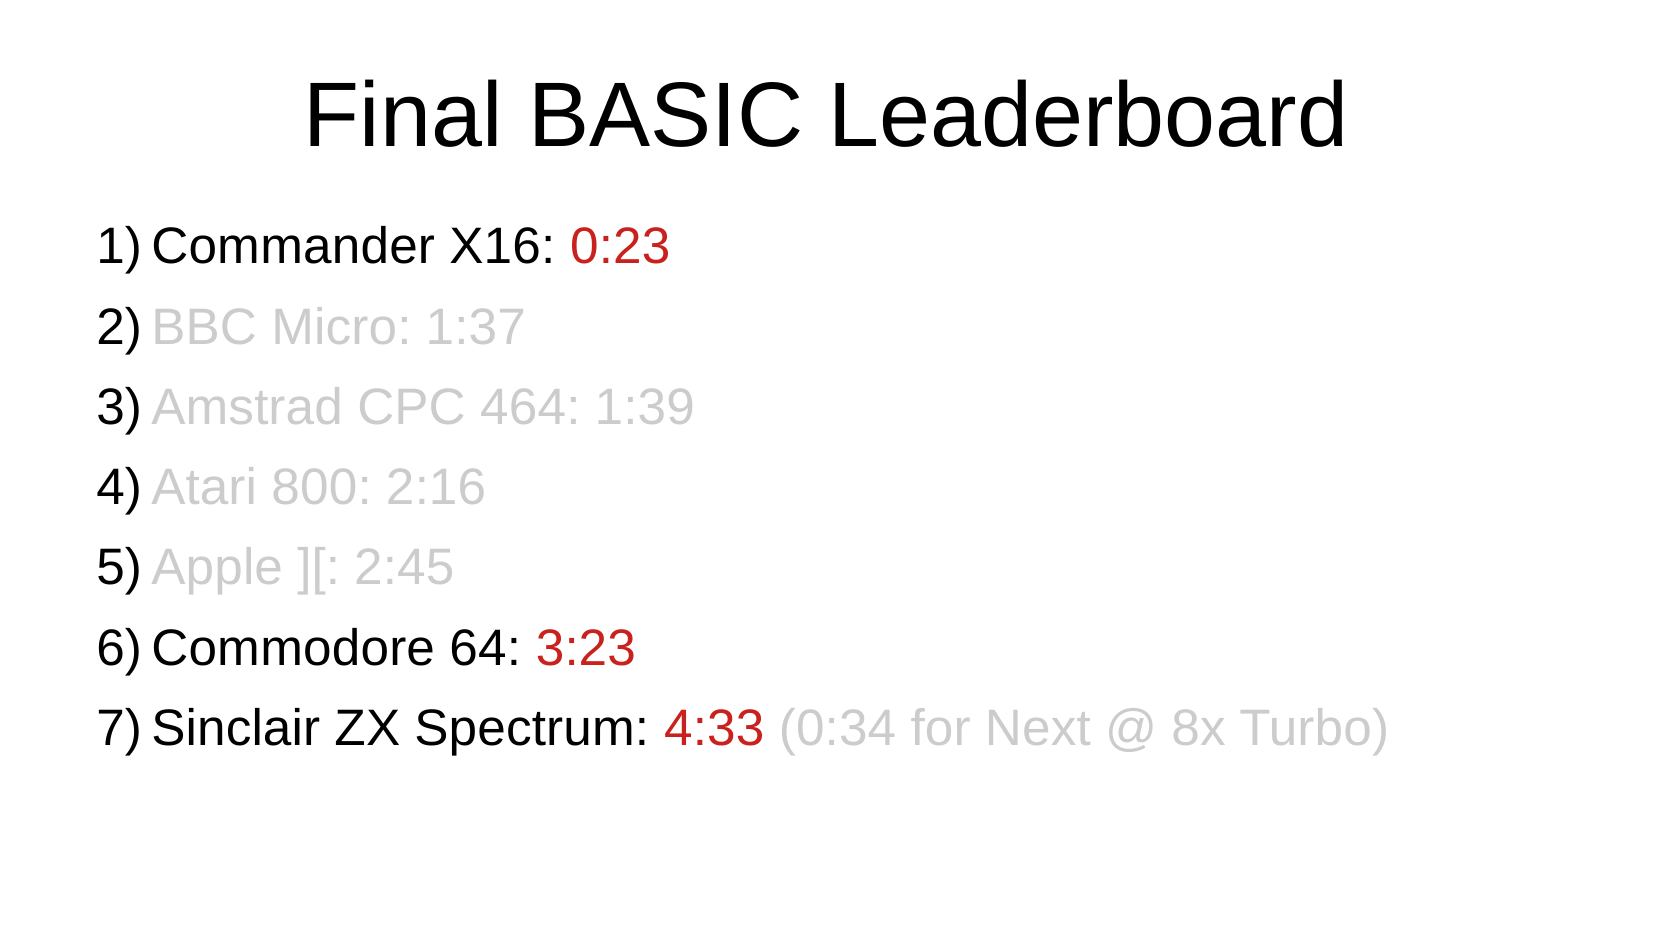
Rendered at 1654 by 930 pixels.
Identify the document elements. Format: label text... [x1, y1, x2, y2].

list Commander X16: 0:23 BBC Micro: 1:37 Amstrad CPC 464: 1:39 Atari 800: 2:16 Apple ][: 2:45 Commodore 64: 3:23 Sinclair ZX Spectrum: 4:33 (0:34 for Next @ 8x Turbo) [82, 217, 1571, 757]
title Final BASIC Leaderboard [82, 37, 1571, 193]
